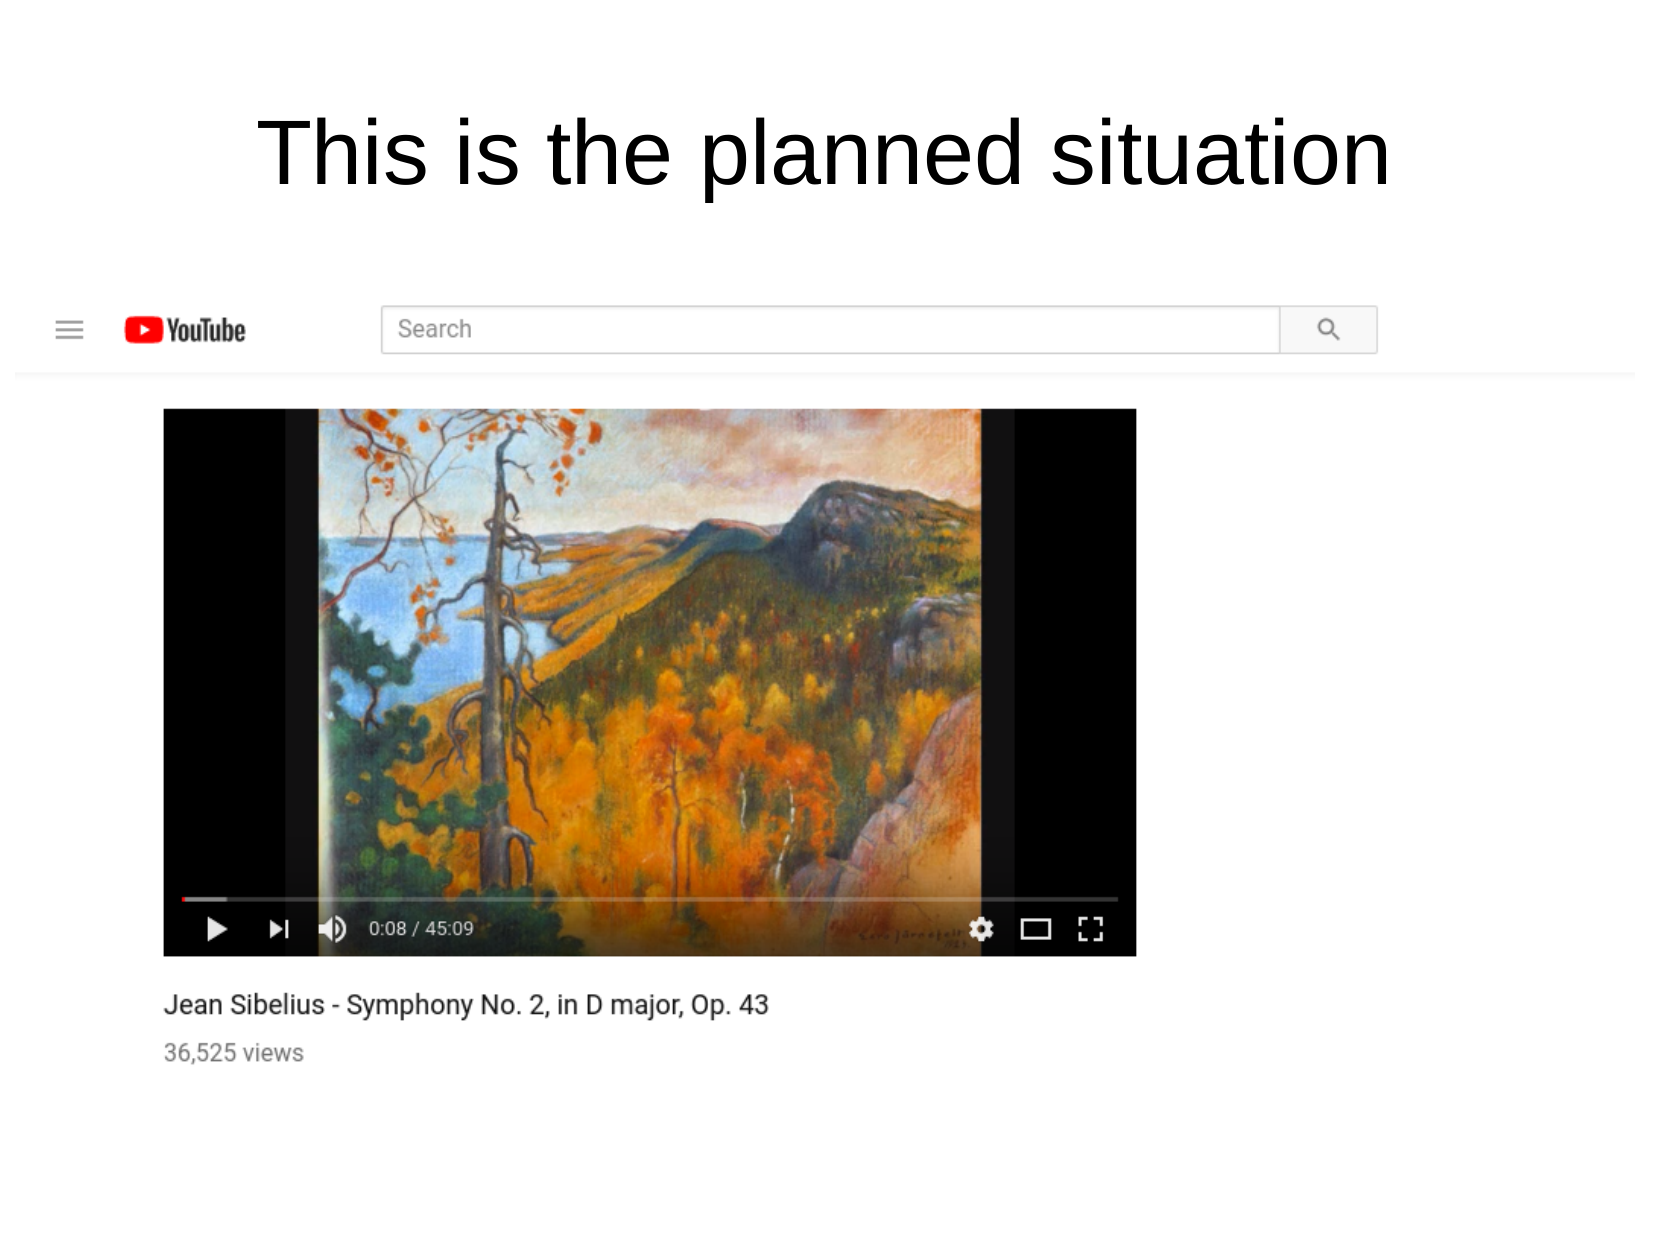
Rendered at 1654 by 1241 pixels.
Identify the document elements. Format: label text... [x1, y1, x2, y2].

title This is the planned situation [60, 49, 1591, 257]
picture [15, 292, 1635, 1201]
